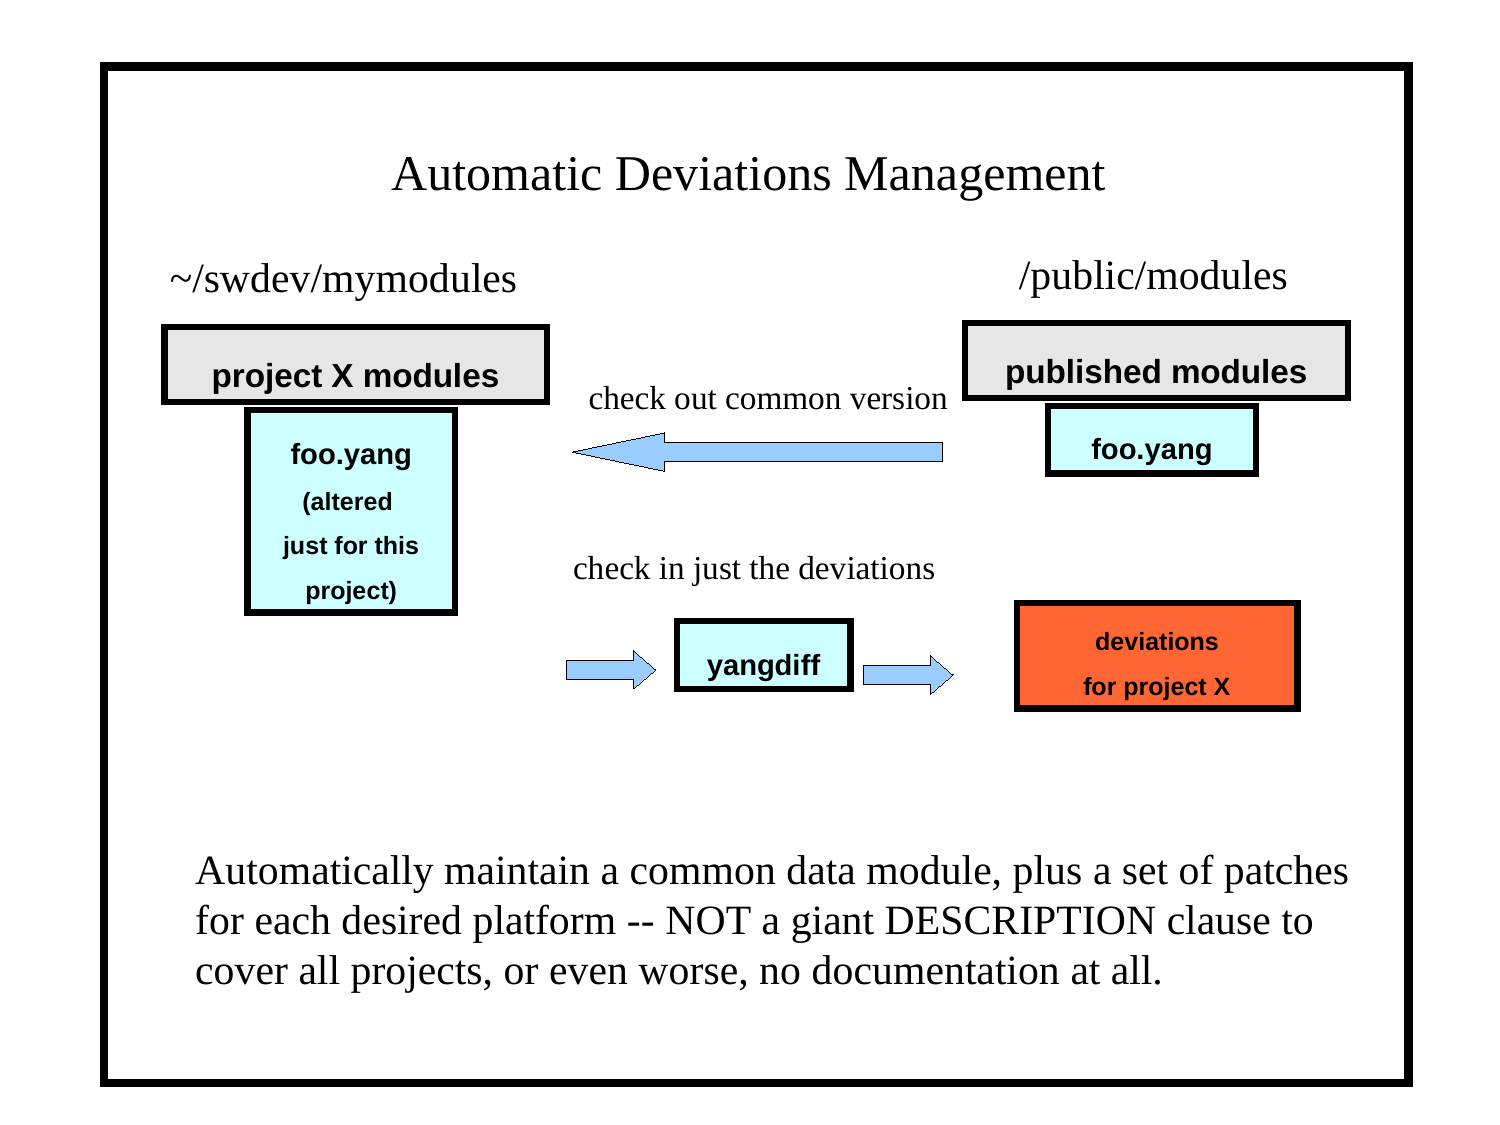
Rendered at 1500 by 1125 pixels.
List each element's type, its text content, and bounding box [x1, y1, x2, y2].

text_box yangdiff [676, 620, 851, 689]
text_box foo.yang [1048, 405, 1256, 474]
text_box Automatic Deviations Management [376, 133, 1122, 209]
text_box check out common version [573, 368, 964, 424]
text_box [566, 650, 656, 689]
text_box ~/swdev/mymodules [154, 243, 533, 309]
text_box /public/modules [1004, 240, 1304, 306]
text_box check in just the deviations [558, 539, 952, 595]
text_box deviations for project X [1016, 603, 1298, 709]
text_box Automatically maintain a common data module, plus a set of patches for each desired platform -- NOT a giant DESCRIPTION clause to cover all projects, or even worse, no documentation at all. [180, 835, 1376, 1000]
text_box foo.yang (altered just for this project) [247, 409, 456, 613]
text_box project X modules [164, 326, 548, 403]
text_box [572, 432, 943, 472]
text_box published modules [965, 322, 1348, 399]
text_box [863, 655, 954, 695]
